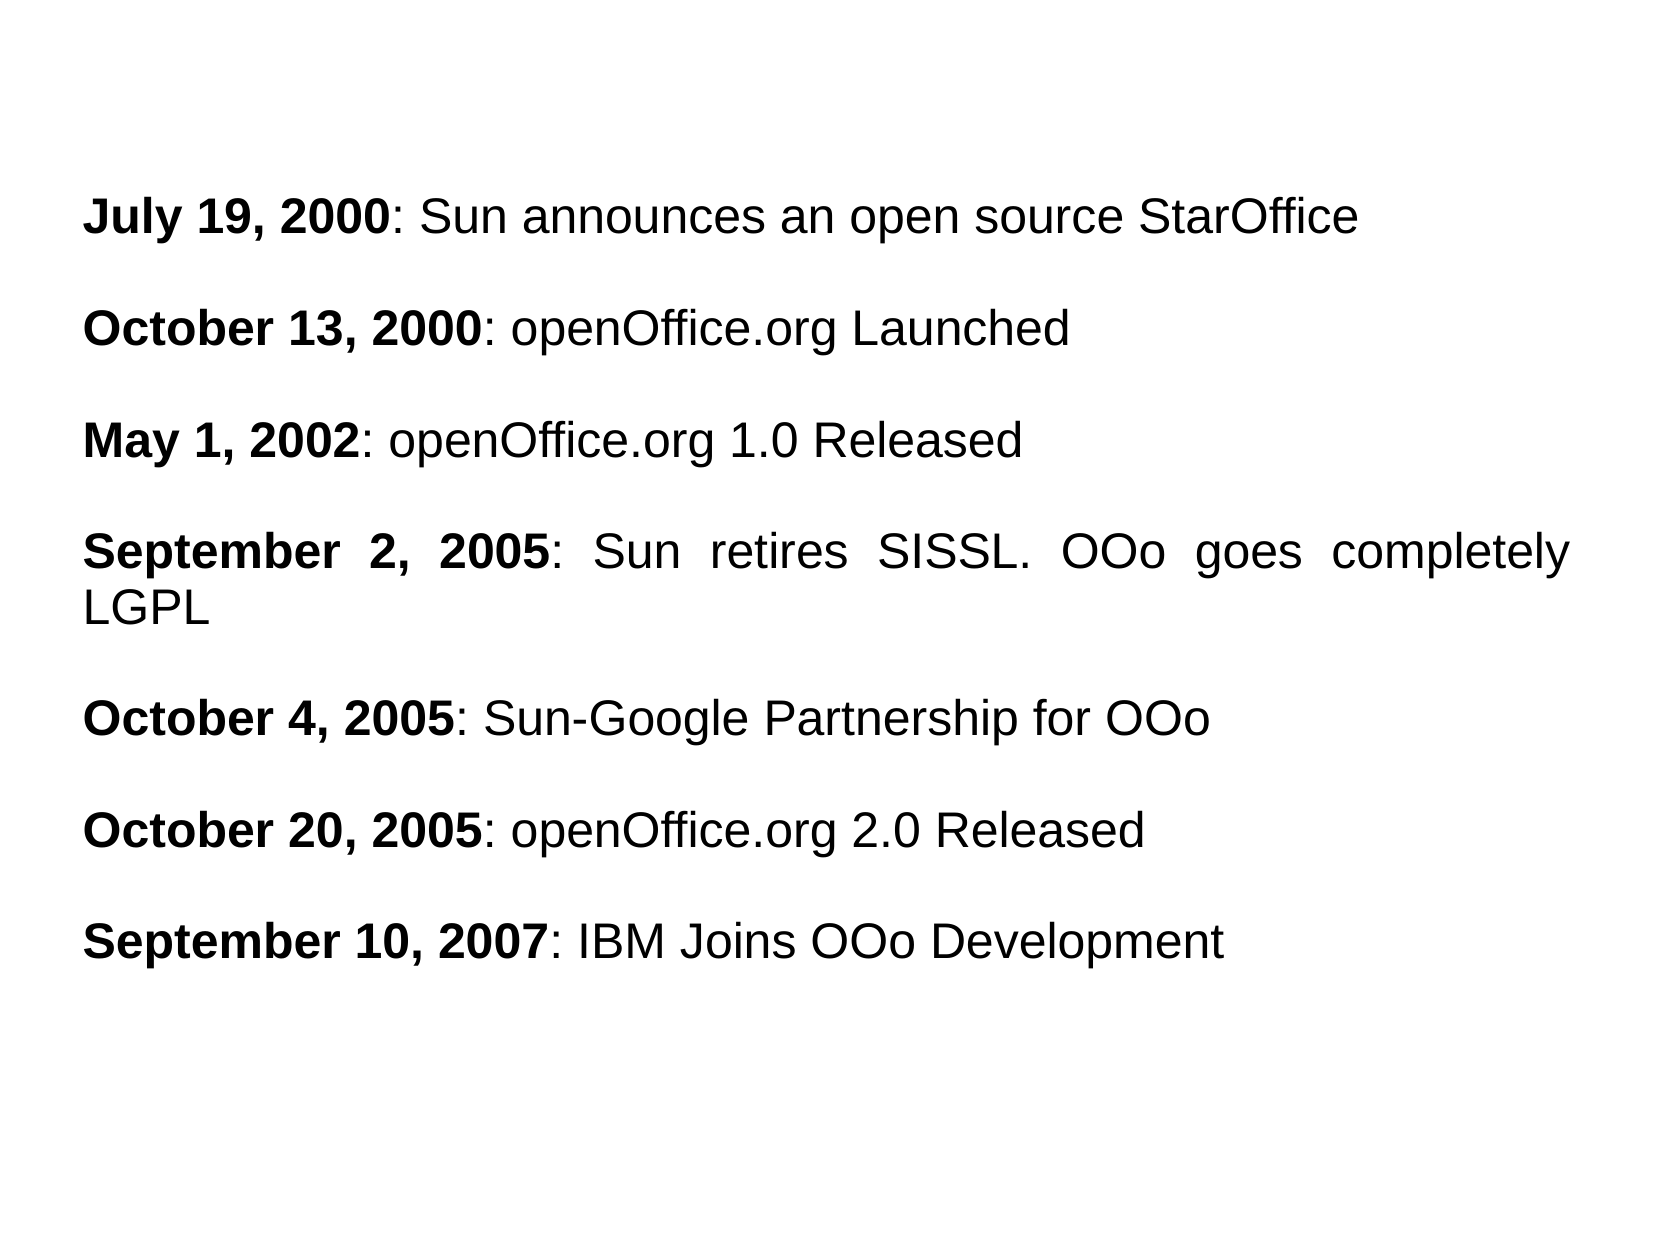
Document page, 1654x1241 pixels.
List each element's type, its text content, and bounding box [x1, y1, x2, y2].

subtitle July 19, 2000: Sun announces an open source StarOffice October 13, 2000: openOffice.org Launched May 1, 2002: openOffice.org 1.0 Released September 2, 2005: Sun retires SISSL. OOo goes completely LGPL October 4, 2005: Sun-Google Partnership for OOo October 20, 2005: openOffice.org 2.0 Released September 10, 2007: IBM Joins OOo Development [82, 49, 1571, 1109]
